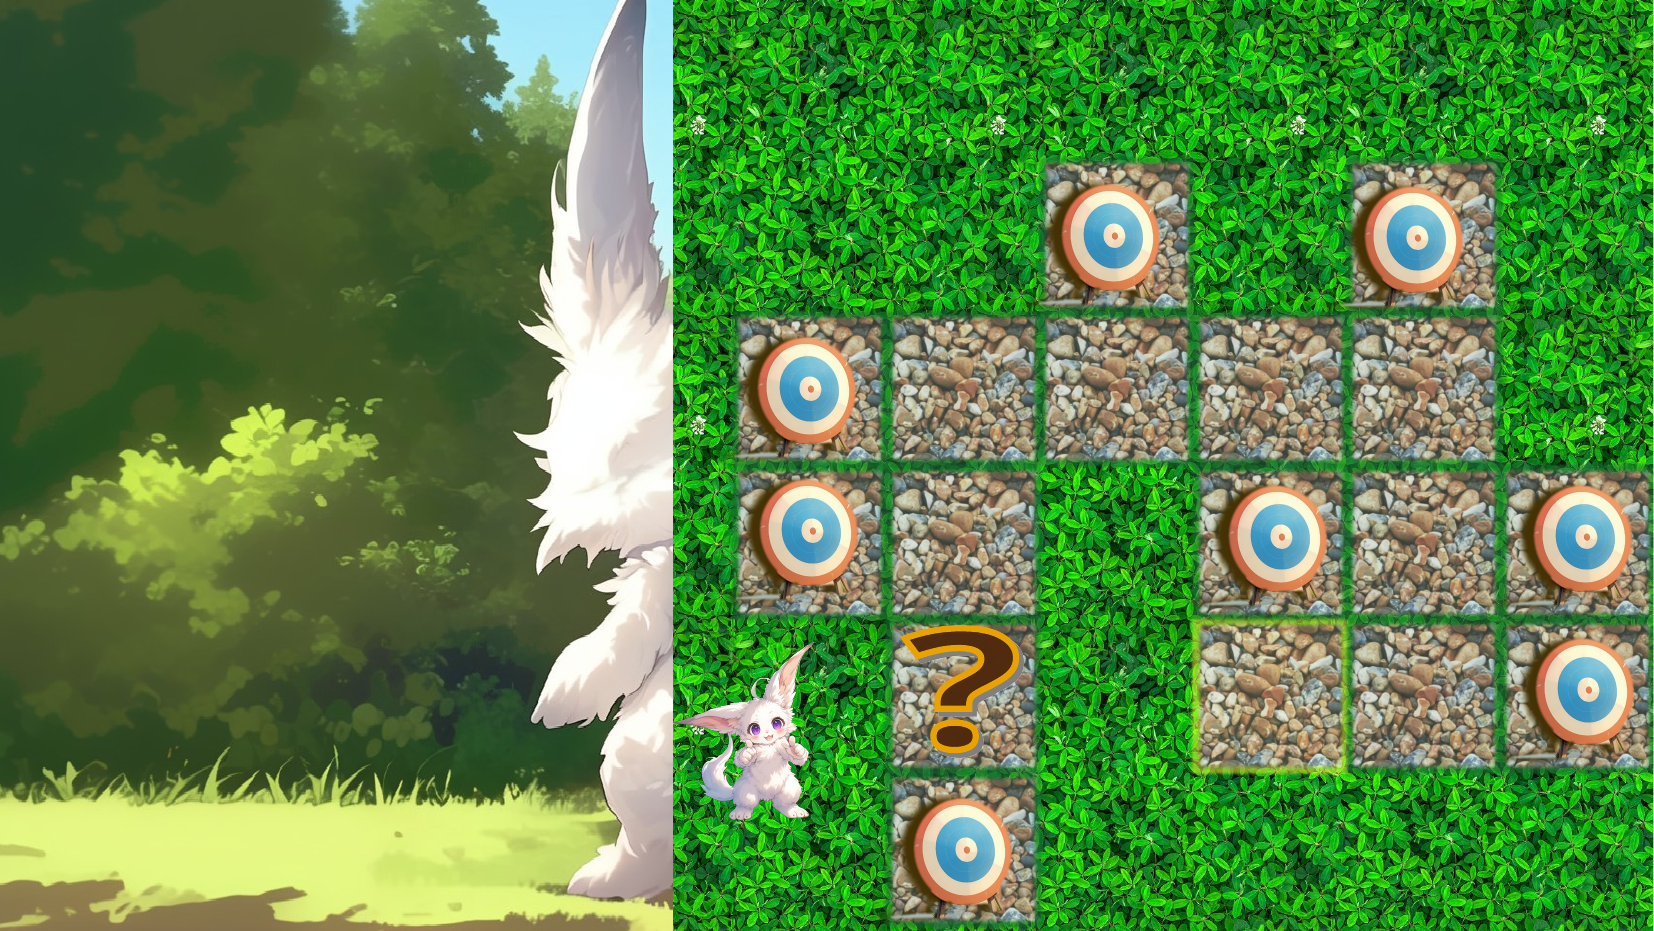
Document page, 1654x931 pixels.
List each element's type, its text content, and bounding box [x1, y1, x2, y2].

picture [0, 0, 854, 931]
text_box [1201, 627, 1340, 765]
picture [1510, 609, 1654, 760]
picture [1036, 155, 1187, 306]
text_box [1351, 469, 1497, 616]
text_box [673, 0, 1654, 931]
text_box [1197, 315, 1344, 457]
text_box ? [933, 722, 976, 751]
text_box [1021, 920, 1037, 924]
text_box [1169, 162, 1190, 309]
picture [732, 308, 885, 601]
text_box [1505, 760, 1651, 769]
text_box [737, 601, 883, 616]
picture [1203, 456, 1354, 607]
text_box [890, 623, 1037, 769]
text_box [1044, 316, 1190, 462]
picture [1339, 157, 1490, 308]
picture [1508, 456, 1654, 607]
picture [888, 769, 1039, 920]
text_box [1351, 316, 1497, 462]
text_box [890, 469, 1037, 616]
text_box ? [904, 628, 1017, 709]
text_box [1351, 623, 1497, 769]
text_box [1198, 607, 1344, 616]
text_box [890, 315, 1037, 462]
text_box [1478, 162, 1497, 309]
